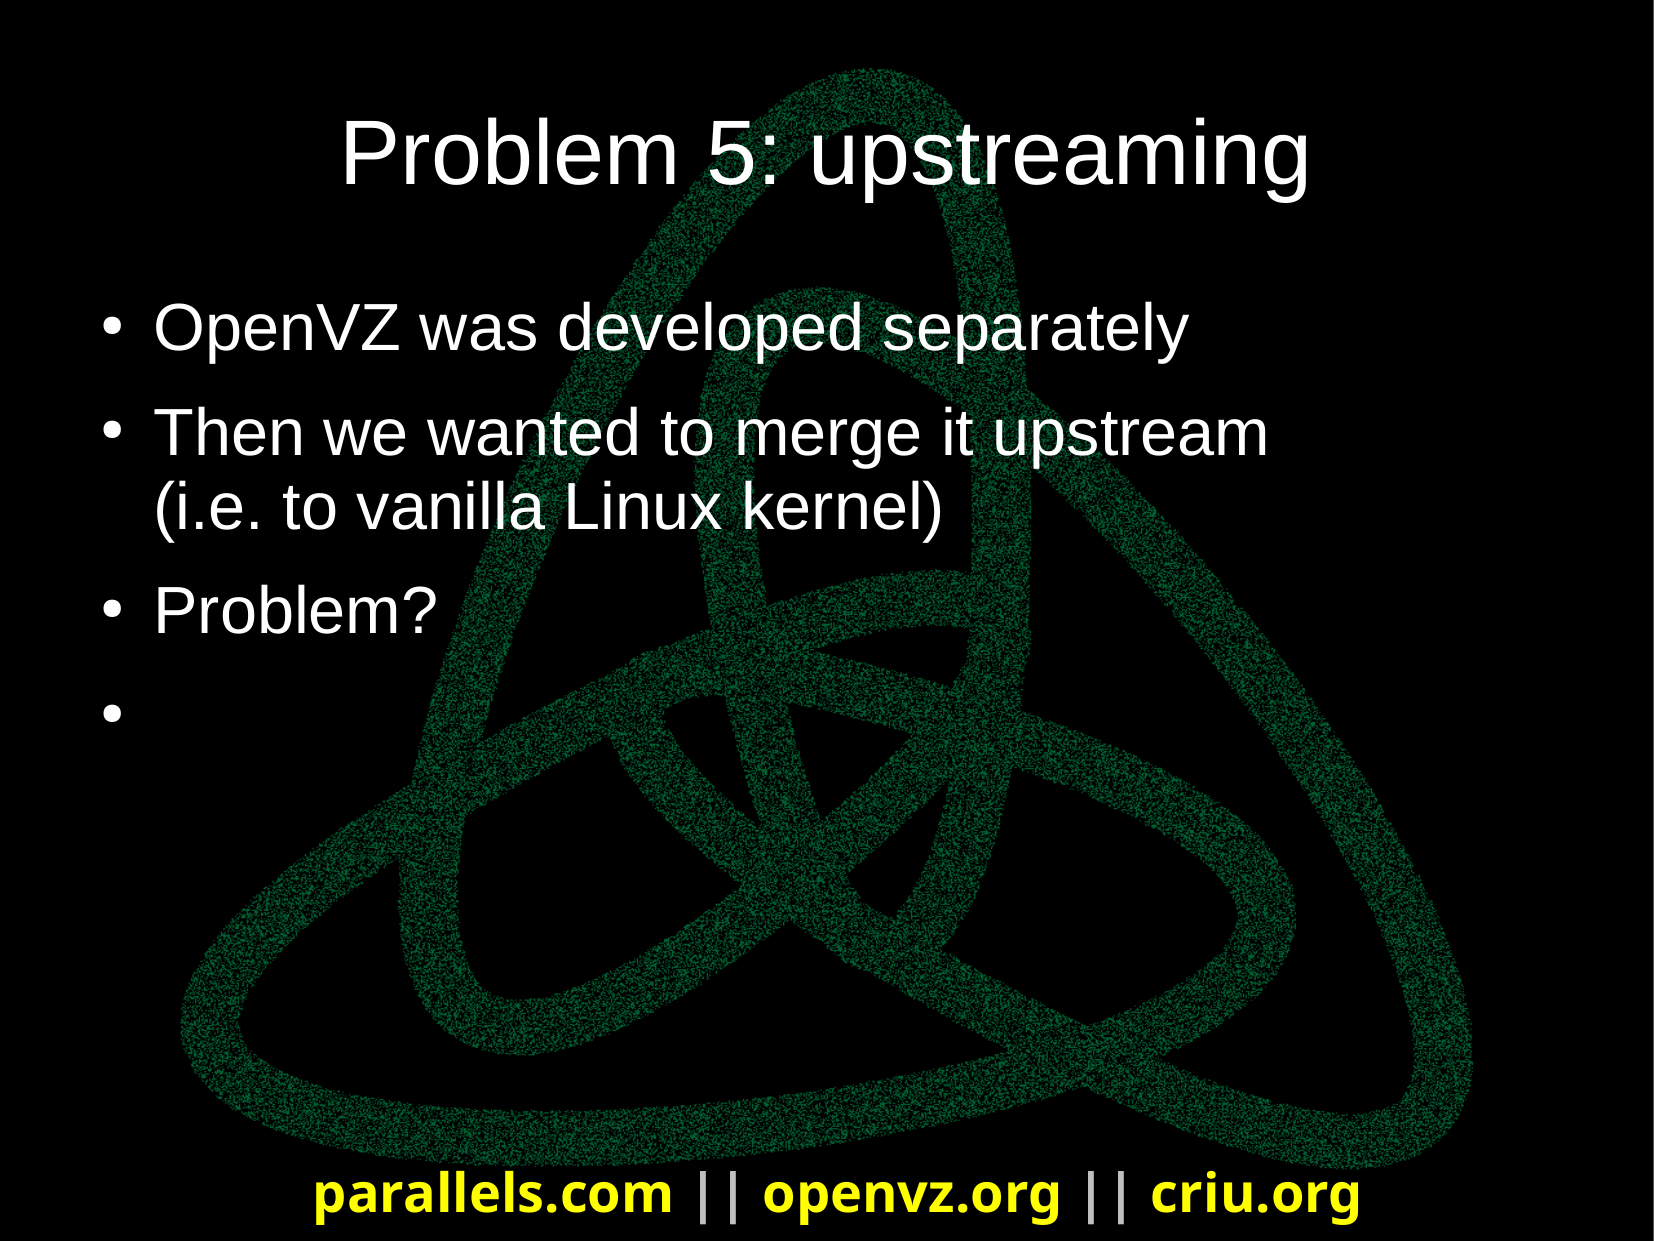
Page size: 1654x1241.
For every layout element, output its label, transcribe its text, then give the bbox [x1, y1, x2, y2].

list OpenVZ was developed separately Then we wanted to merge it upstream (i.e. to vanilla Linux kernel) Problem? [82, 290, 1538, 1010]
title Problem 5: upstreaming [82, 49, 1571, 257]
picture [0, 0, 1654, 1241]
